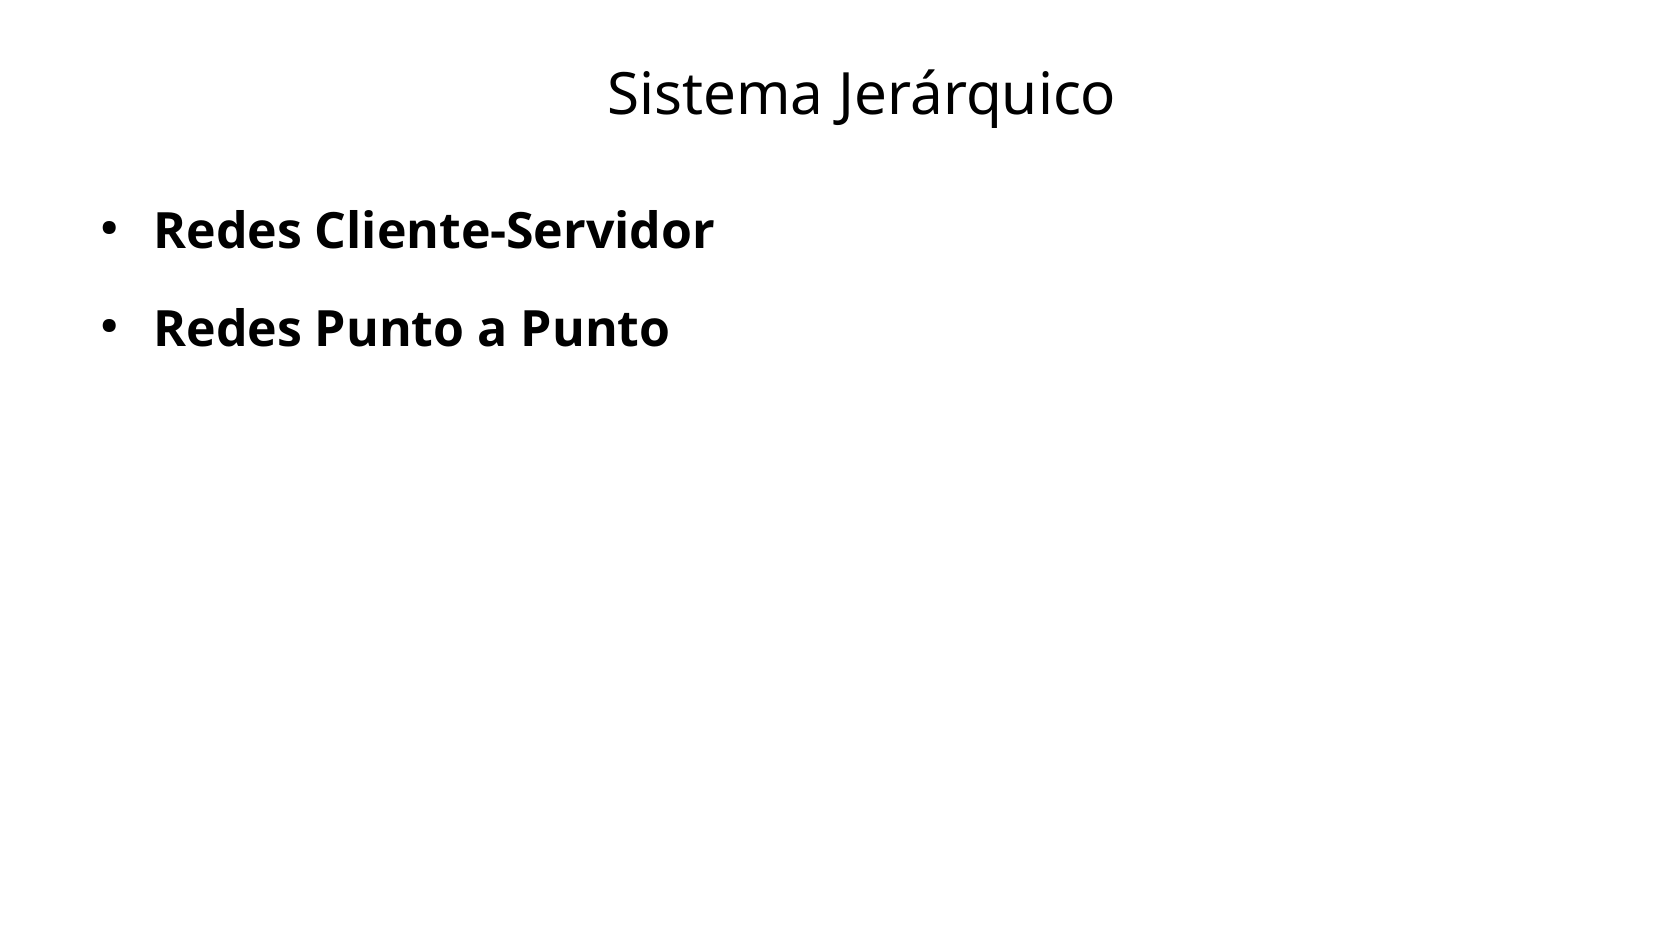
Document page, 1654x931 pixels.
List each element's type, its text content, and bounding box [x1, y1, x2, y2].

list Redes Cliente-Servidor Redes Punto a Punto [82, 194, 1565, 875]
title Sistema Jerárquico [82, 37, 1571, 148]
